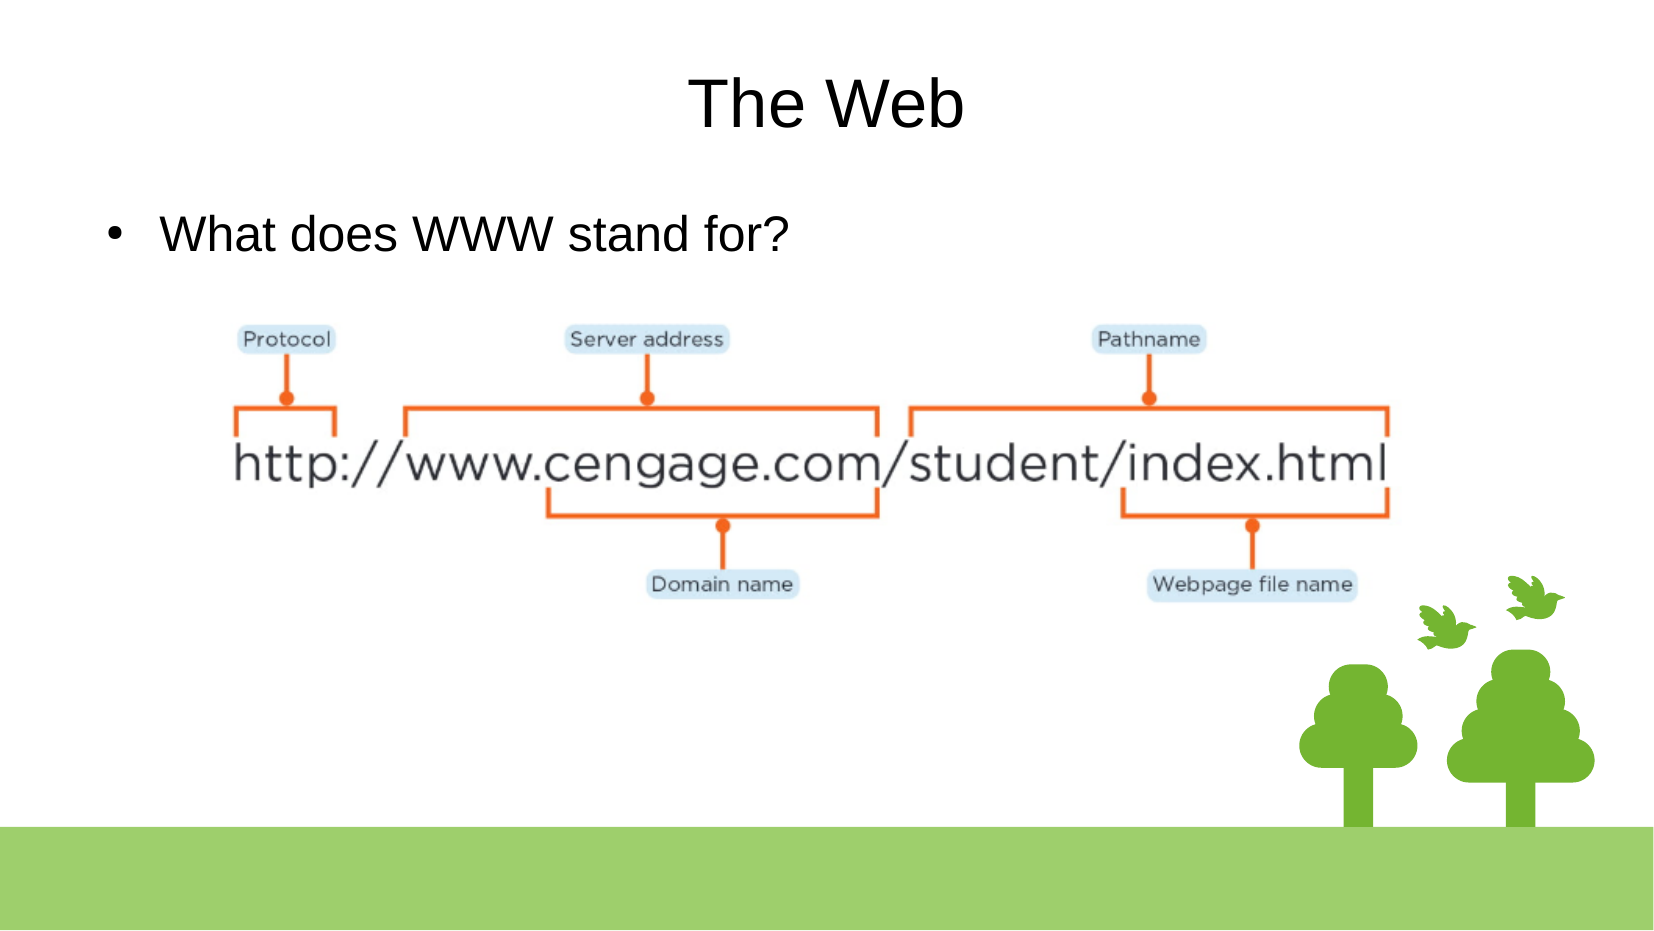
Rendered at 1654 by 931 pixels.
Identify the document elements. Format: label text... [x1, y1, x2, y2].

list What does WWW stand for? [88, 206, 1565, 739]
title The Web [88, 29, 1565, 178]
picture [225, 322, 1402, 613]
